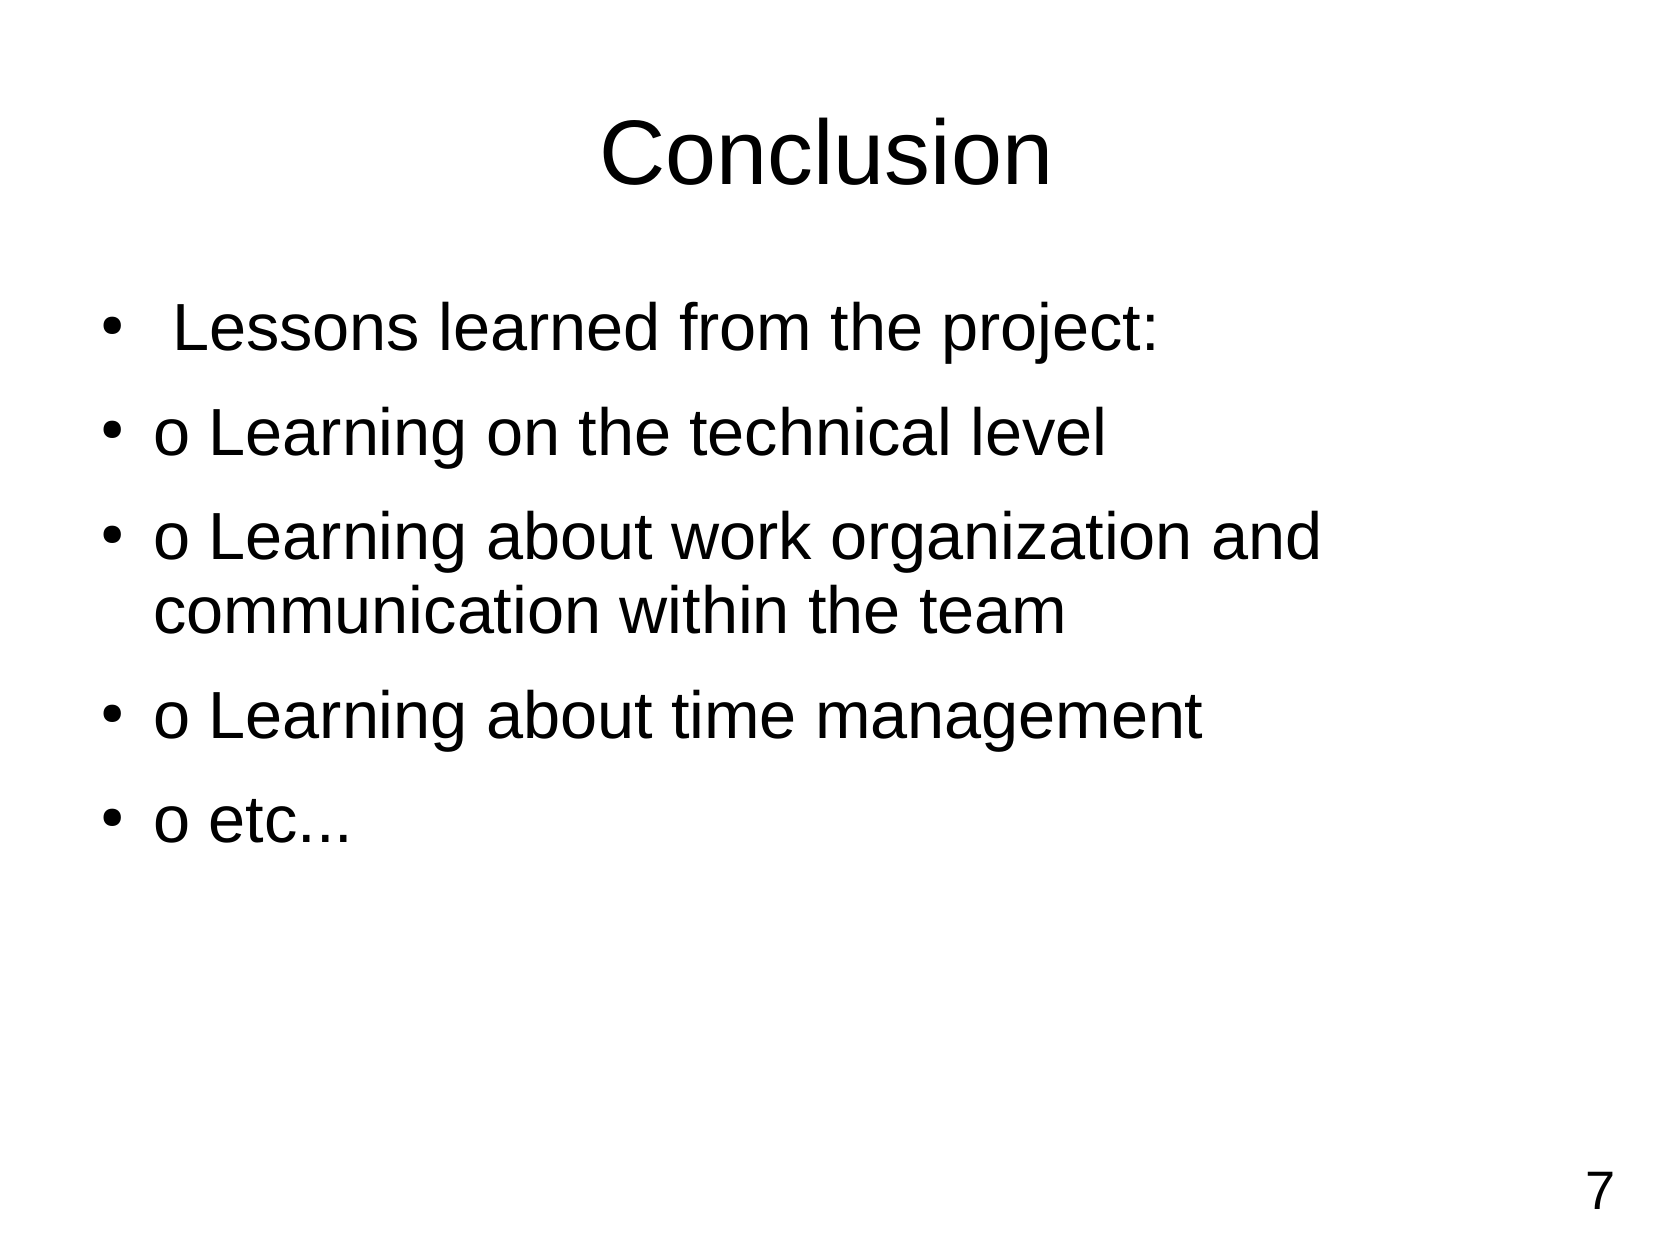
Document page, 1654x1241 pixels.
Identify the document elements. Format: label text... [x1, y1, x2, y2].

title Conclusion [82, 49, 1571, 257]
text_box 7 [1570, 1152, 1642, 1229]
list Lessons learned from the project: o Learning on the technical level o Learning about work organization and communication within the team o Learning about time management o etc... [82, 290, 1571, 1109]
